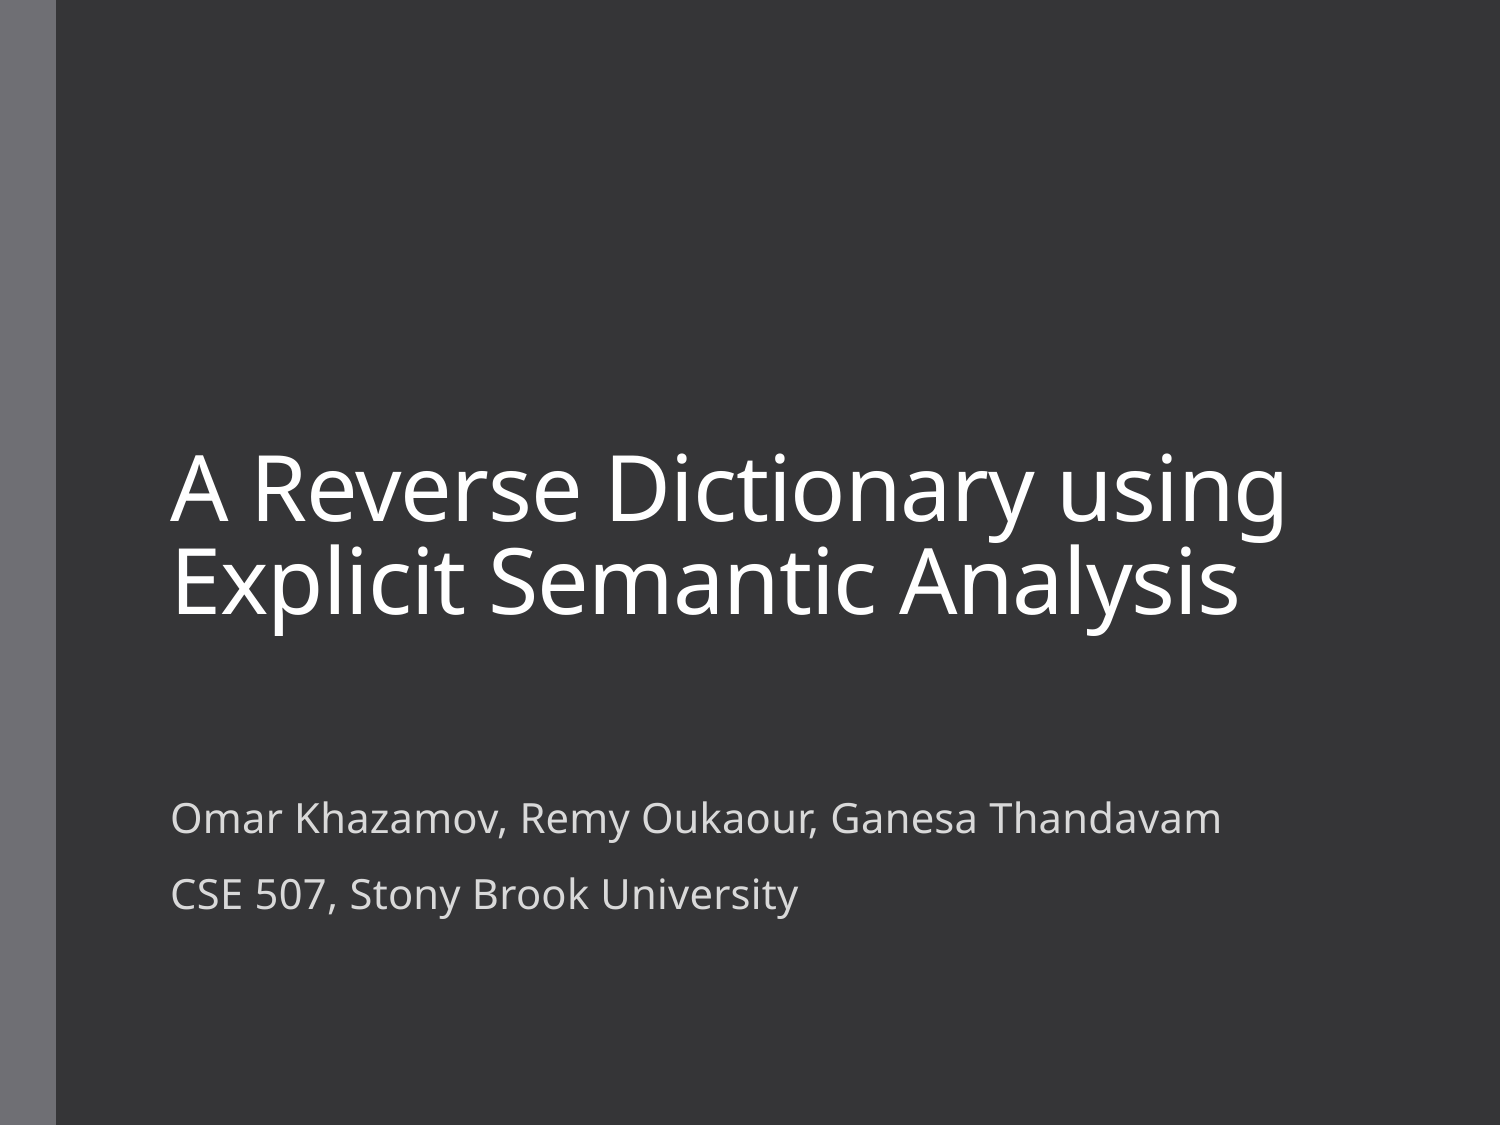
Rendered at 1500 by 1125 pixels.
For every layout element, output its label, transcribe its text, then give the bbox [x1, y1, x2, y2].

title A Reverse Dictionary using Explicit Semantic Analysis [155, 124, 1401, 642]
subtitle Omar Khazamov, Remy Oukaour, Ganesa Thandavam CSE 507, Stony Brook University [155, 787, 1315, 1066]
